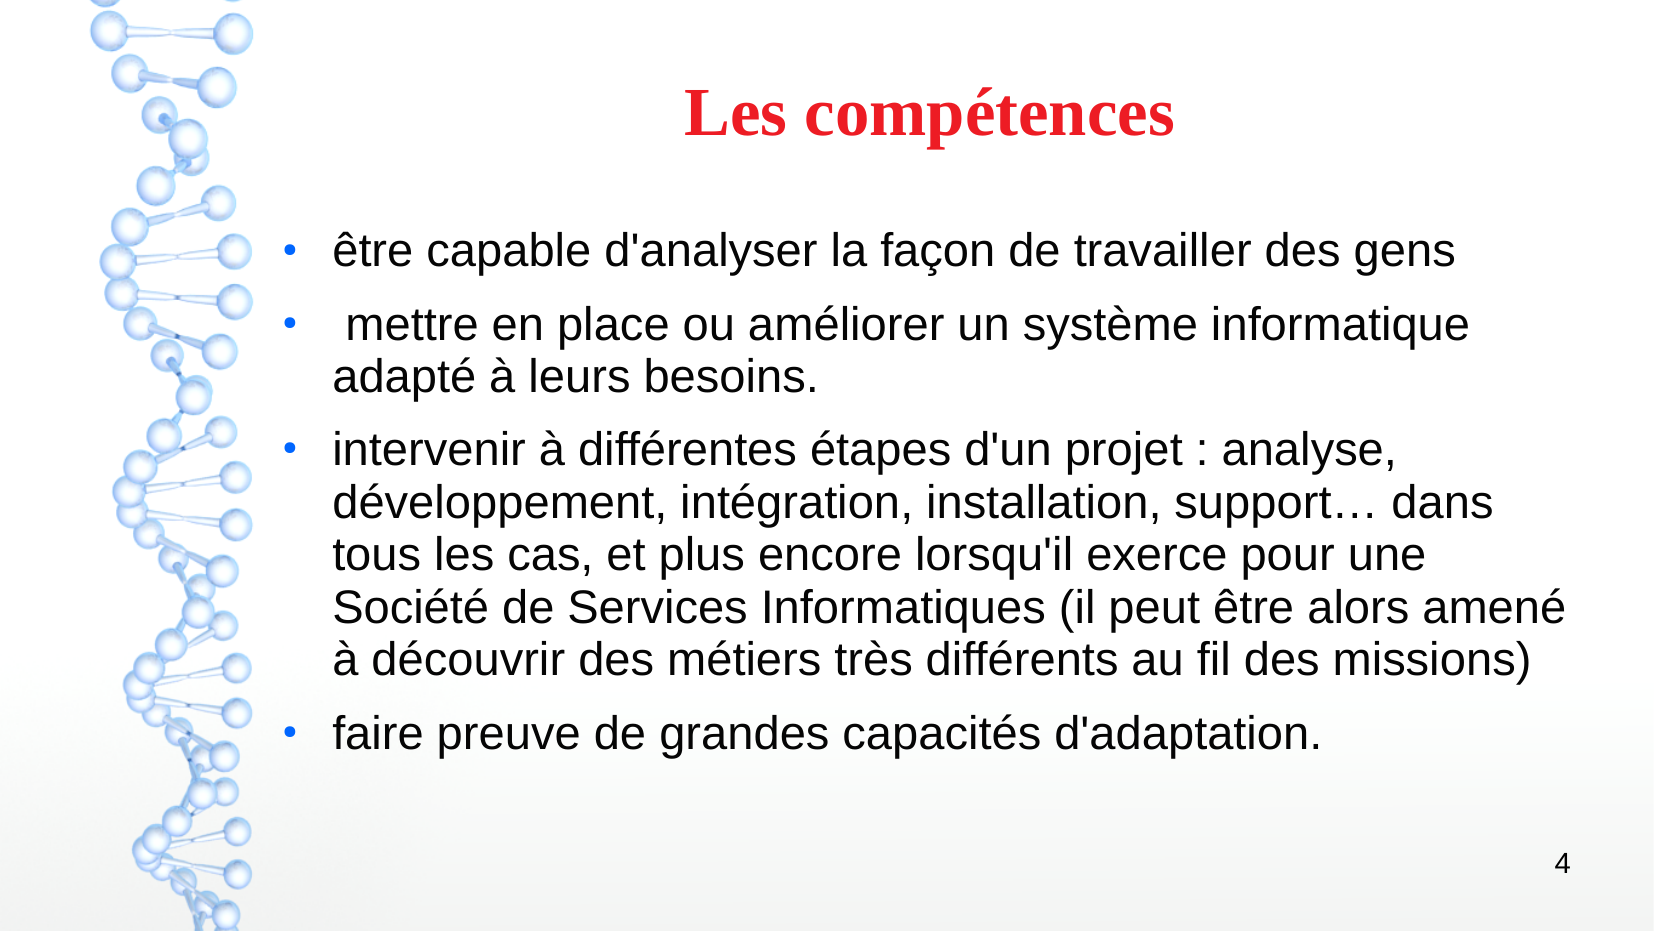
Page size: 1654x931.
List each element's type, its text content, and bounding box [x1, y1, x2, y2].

title Les compétences [265, 35, 1595, 189]
list être capable d'analyser la façon de travailler des gens mettre en place ou améliorer un système informatique adapté à leurs besoins. intervenir à différentes étapes d'un projet : analyse, développement, intégration, installation, support… dans tous les cas, et plus encore lorsqu'il exerce pour une Société de Services Informatiques (il peut être alors amené à découvrir des métiers très différents au fil des missions) faire preuve de grandes capacités d'adaptation. [265, 224, 1595, 764]
picture [0, 0, 1654, 931]
